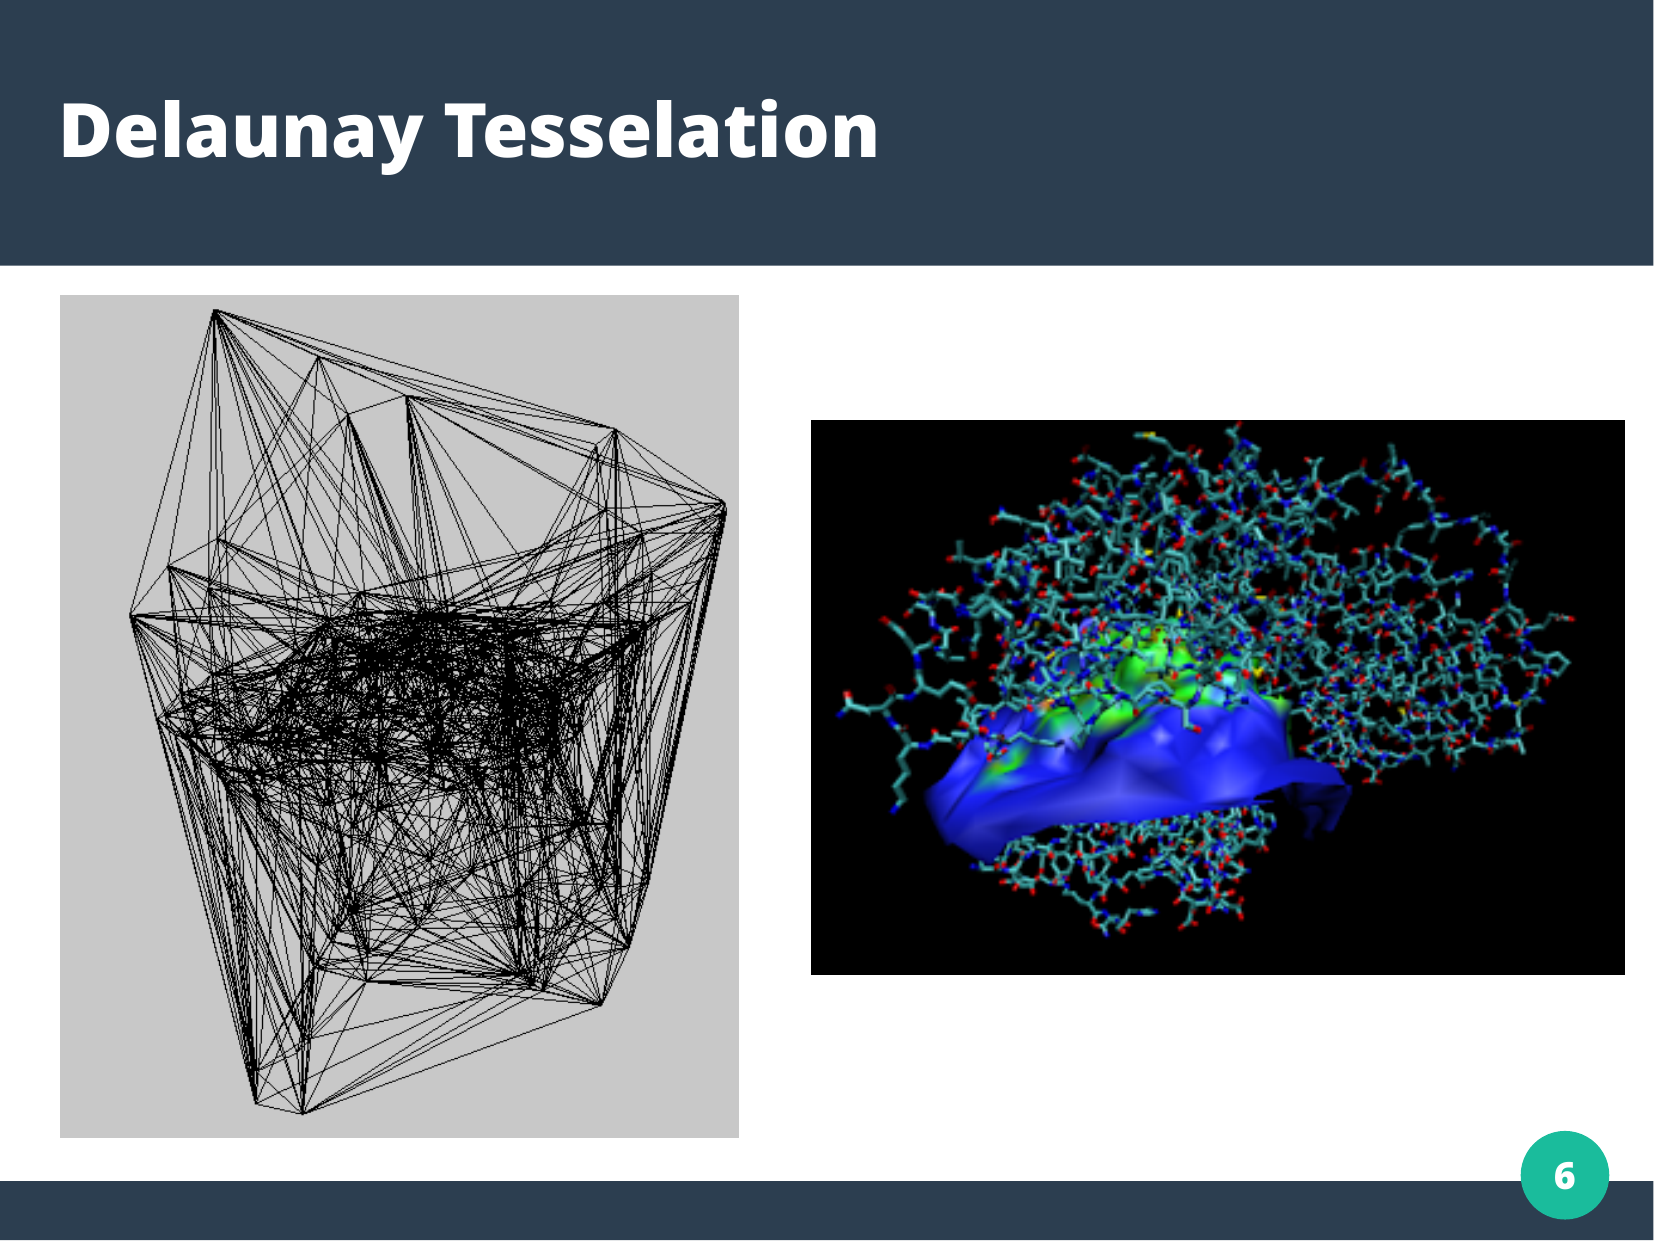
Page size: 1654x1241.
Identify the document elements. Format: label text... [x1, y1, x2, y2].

title Delaunay Tesselation [59, 49, 1595, 207]
picture [811, 420, 1625, 975]
picture [60, 295, 739, 1138]
